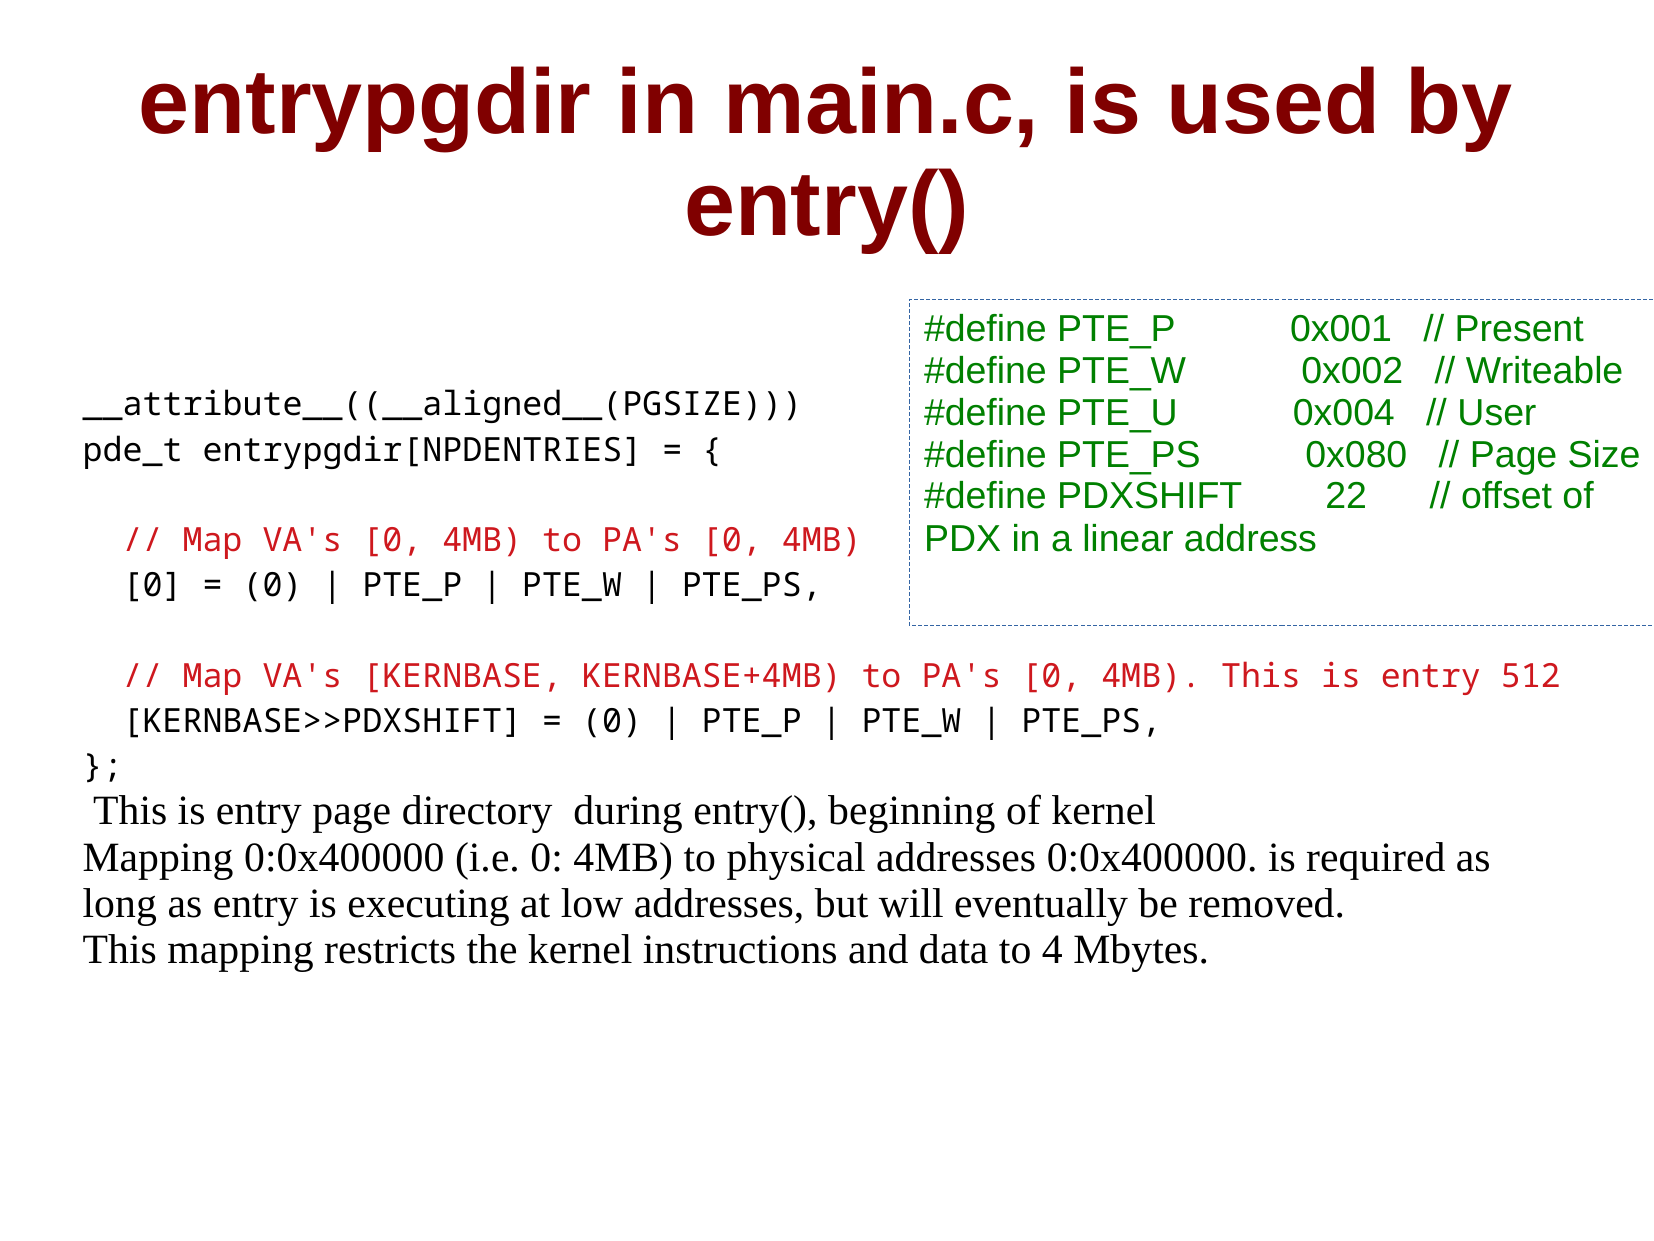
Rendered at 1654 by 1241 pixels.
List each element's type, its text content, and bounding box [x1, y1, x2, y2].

subtitle __attribute__((__aligned__(PGSIZE))) pde_t entrypgdir[NPDENTRIES] = { // Map VA's [0, 4MB) to PA's [0, 4MB) [0] = (0) | PTE_P | PTE_W | PTE_PS, // Map VA's [KERNBASE, KERNBASE+4MB) to PA's [0, 4MB). This is entry 512 [KERNBASE>>PDXSHIFT] = (0) | PTE_P | PTE_W | PTE_PS, }; This is entry page directory during entry(), beginning of kernel Mapping 0:0x400000 (i.e. 0: 4MB) to physical addresses 0:0x400000. is required as long as entry is executing at low addresses, but will eventually be removed. This mapping restricts the kernel instructions and data to 4 Mbytes. [82, 109, 1571, 1189]
text_box #define PTE_P 0x001 // Present #define PTE_W 0x002 // Writeable #define PTE_U 0x004 // User #define PTE_PS 0x080 // Page Size #define PDXSHIFT 22 // offset of PDX in a linear address [909, 299, 1654, 626]
title entrypgdir in main.c, is used by entry() [82, 49, 1571, 109]
